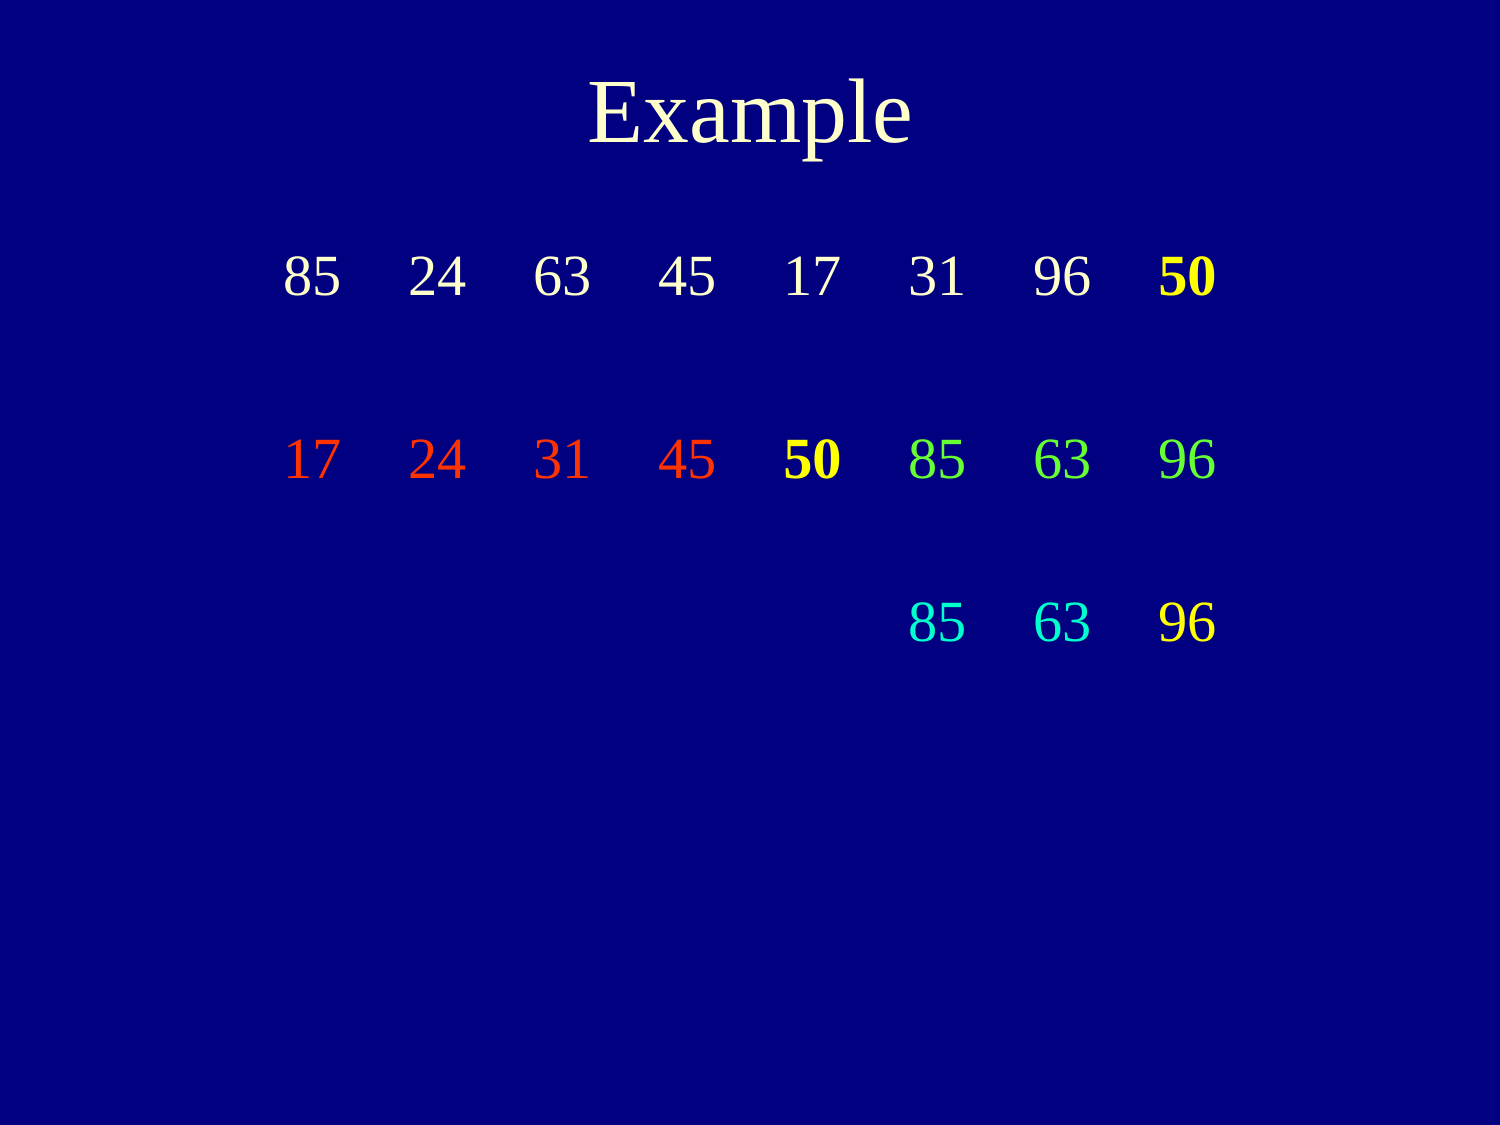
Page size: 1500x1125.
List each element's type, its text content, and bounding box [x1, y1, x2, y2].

table_header 17 [750, 229, 875, 325]
table_header 50 [750, 413, 875, 512]
table_header 31 [500, 413, 625, 512]
table_header 31 [875, 229, 1000, 325]
table_header 85 [875, 413, 1000, 512]
title Example [22, 43, 1480, 169]
table_header 96 [1125, 575, 1250, 675]
table_header 85 [875, 575, 1000, 675]
table_header 45 [625, 413, 750, 512]
table_header 24 [375, 413, 500, 512]
table_header 96 [1000, 229, 1125, 325]
table_header 96 [1125, 413, 1250, 512]
table_header 17 [250, 413, 375, 512]
table_header 50 [1125, 229, 1250, 325]
table_header 85 [250, 229, 375, 325]
table_header 24 [375, 229, 500, 325]
table_header 63 [1000, 413, 1125, 512]
table_header 63 [1000, 575, 1125, 675]
table_header 63 [500, 229, 625, 325]
table_header 45 [625, 229, 750, 325]
